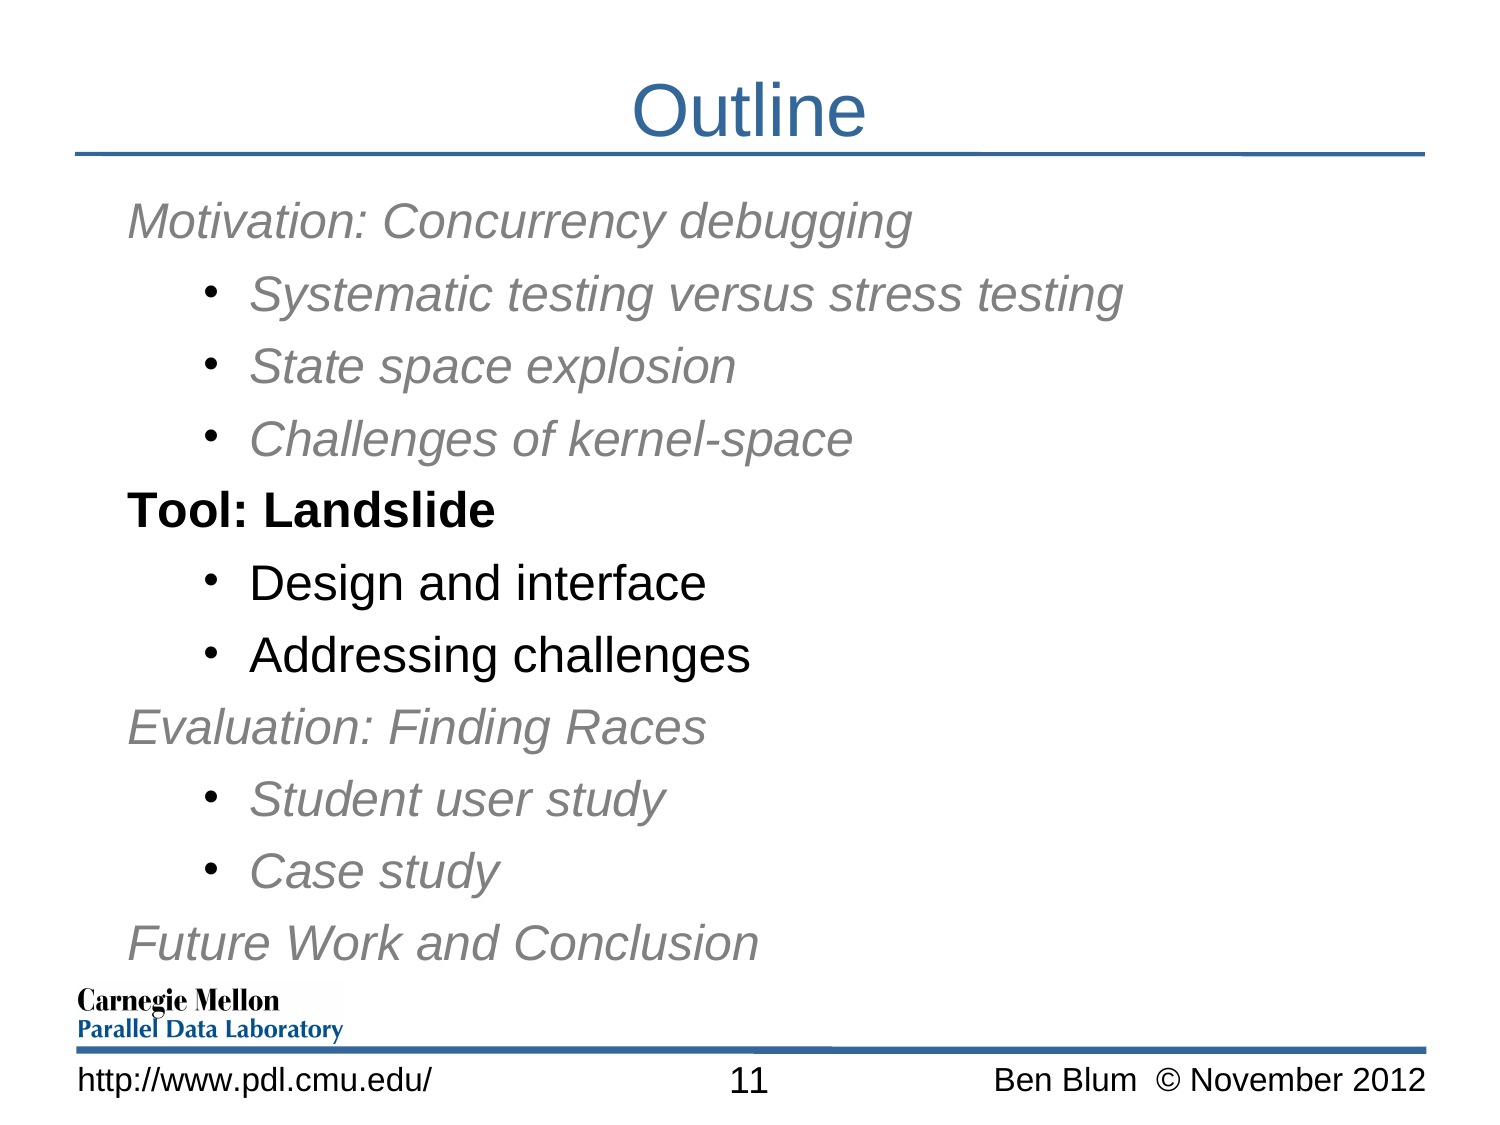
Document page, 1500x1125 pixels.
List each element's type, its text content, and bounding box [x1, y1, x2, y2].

picture [77, 979, 343, 1044]
list Motivation: Concurrency debugging Systematic testing versus stress testing State space explosion Challenges of kernel-space Tool: Landslide Design and interface Addressing challenges Evaluation: Finding Races Student user study Case study Future Work and Conclusion [112, 181, 1388, 979]
title Outline [112, 50, 1388, 163]
